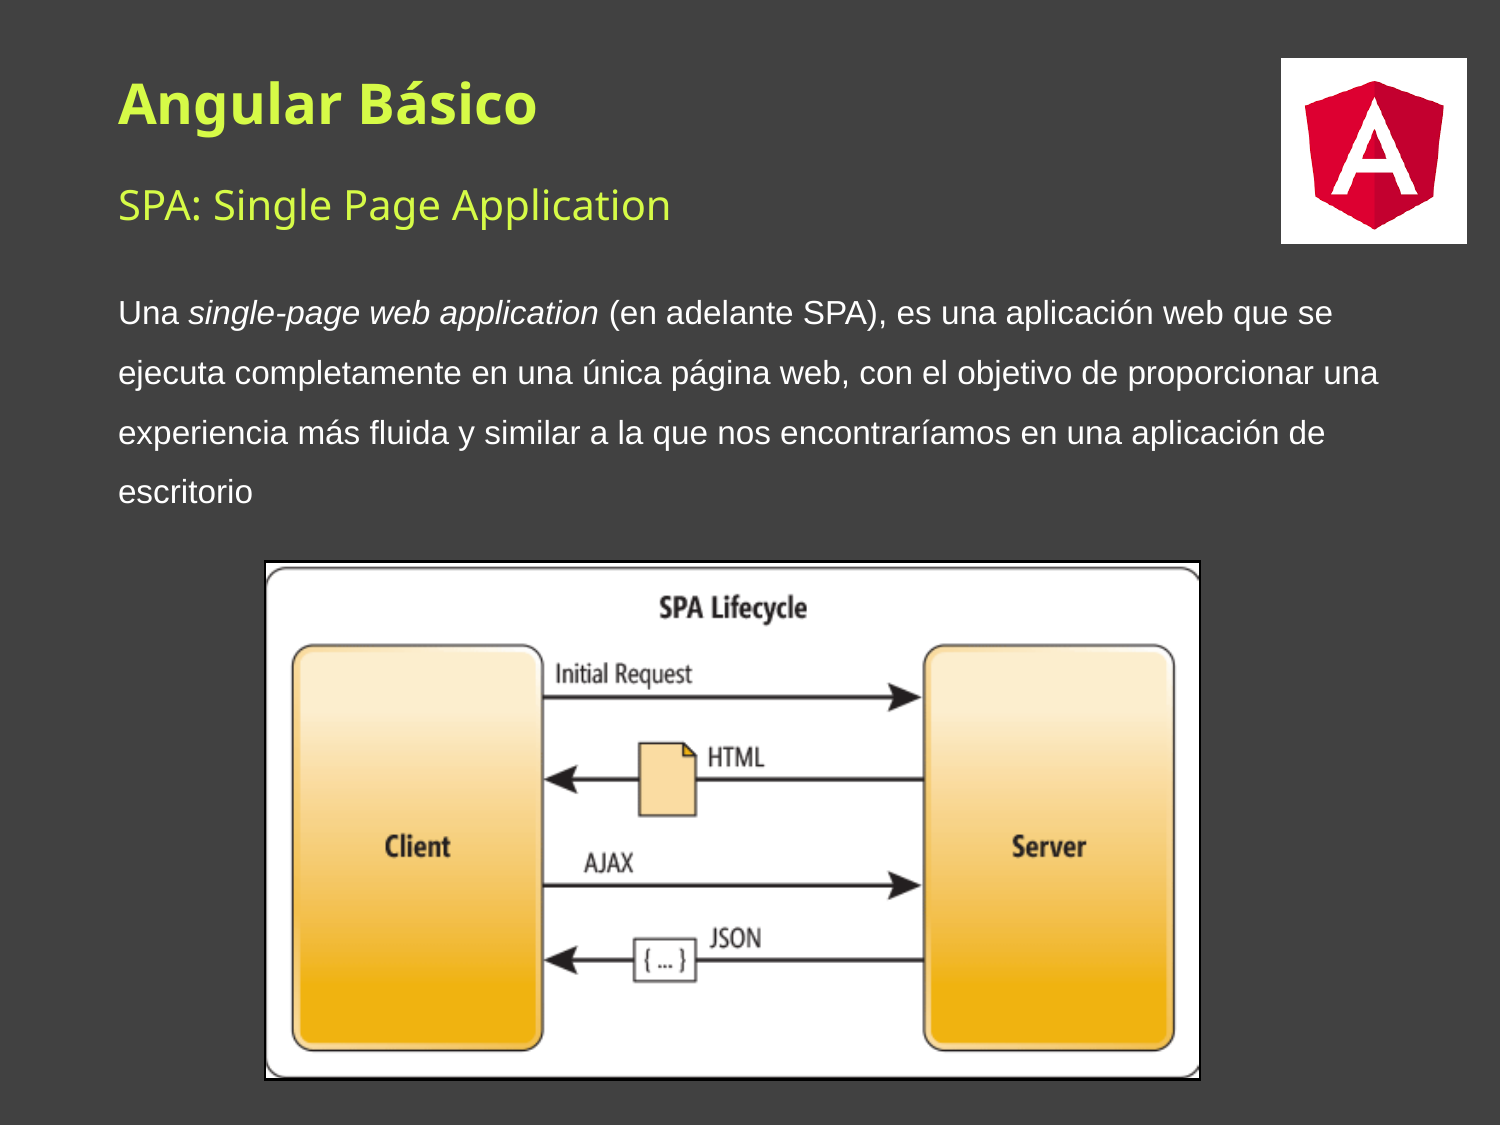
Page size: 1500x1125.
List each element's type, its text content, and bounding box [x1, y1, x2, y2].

list SPA: Single Page Application [103, 163, 1282, 244]
picture [265, 562, 1199, 1079]
picture [1281, 58, 1467, 244]
list Una single-page web application (en adelante SPA), es una aplicación web que se ejecuta completamente en una única página web, con el objetivo de proporcionar una experiencia más fluida y similar a la que nos encontraríamos en una aplicación de escritorio [103, 264, 1397, 1014]
title Angular Básico [103, 59, 1282, 144]
